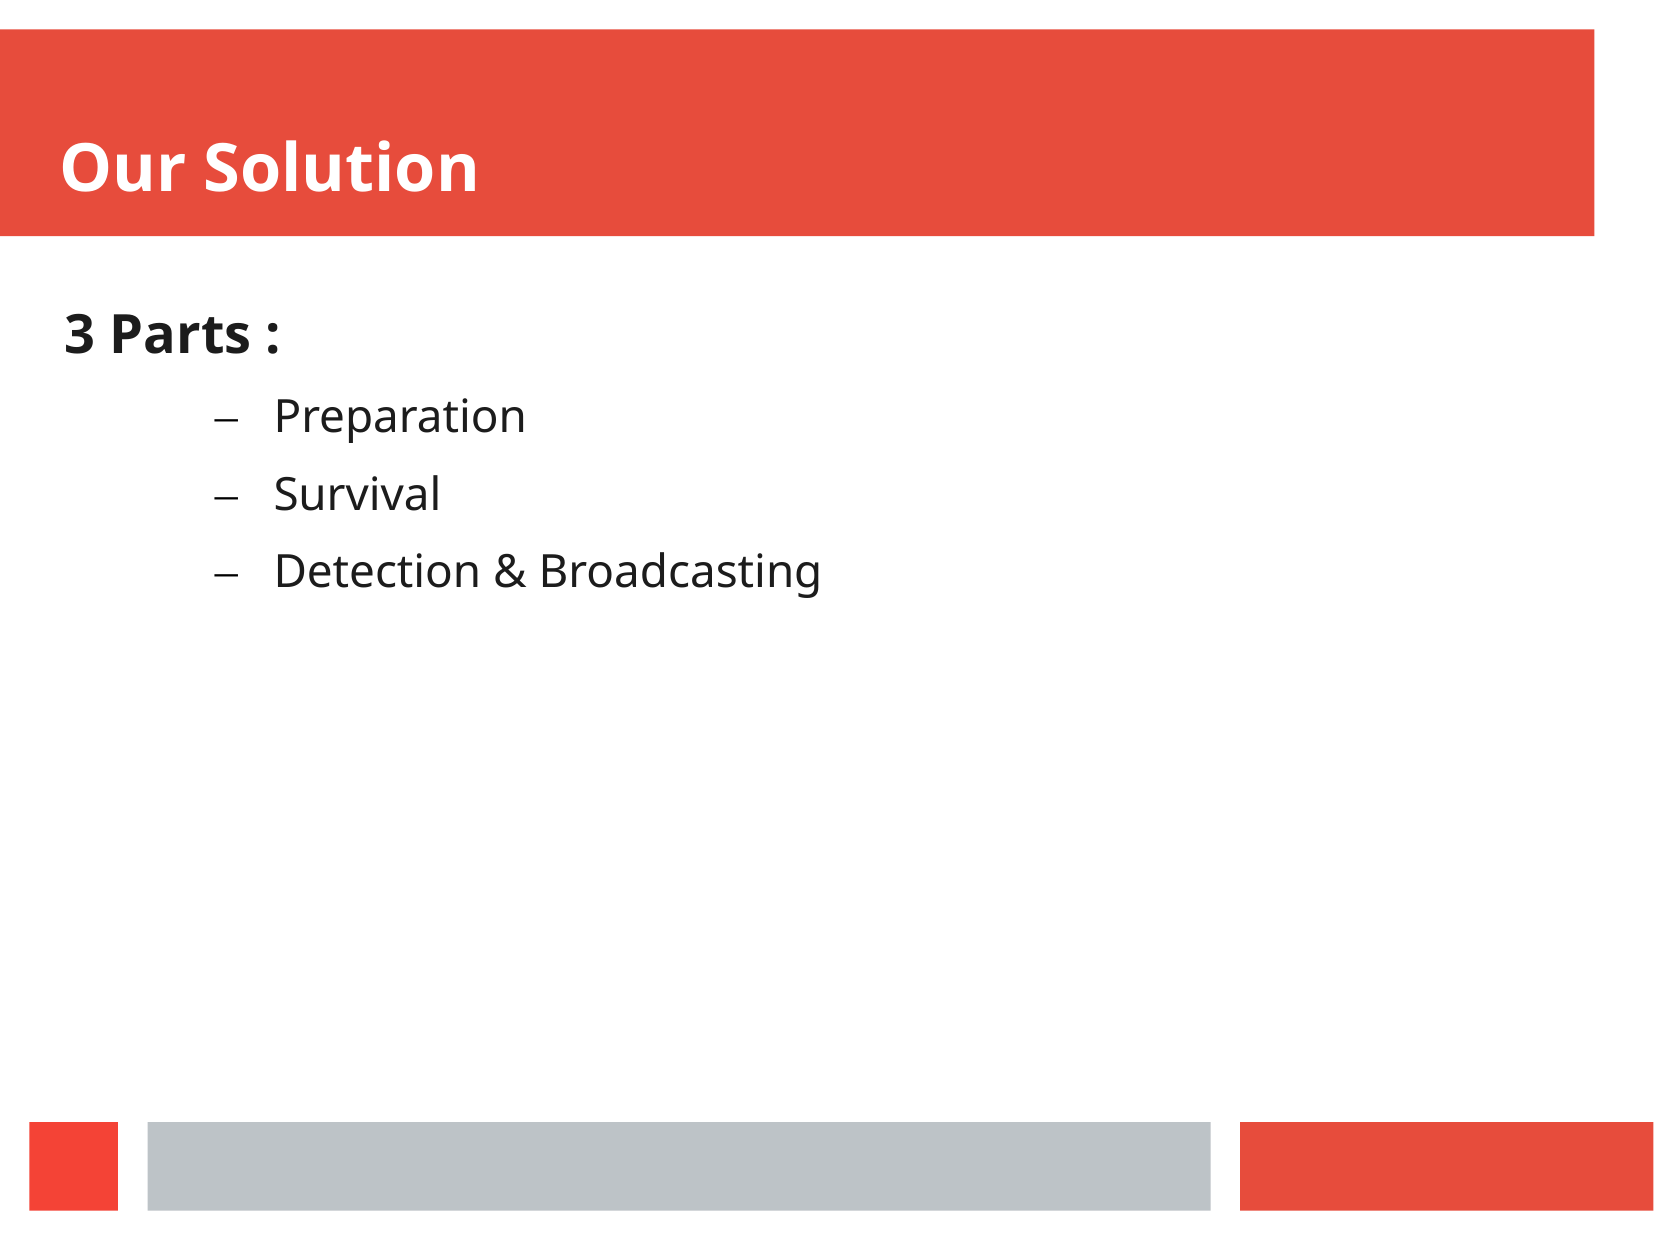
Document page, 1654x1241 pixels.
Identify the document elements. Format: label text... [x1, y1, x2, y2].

list 3 Parts : Preparation Survival Detection & Broadcasting [64, 301, 1571, 1070]
title Our Solution [59, 59, 1595, 207]
